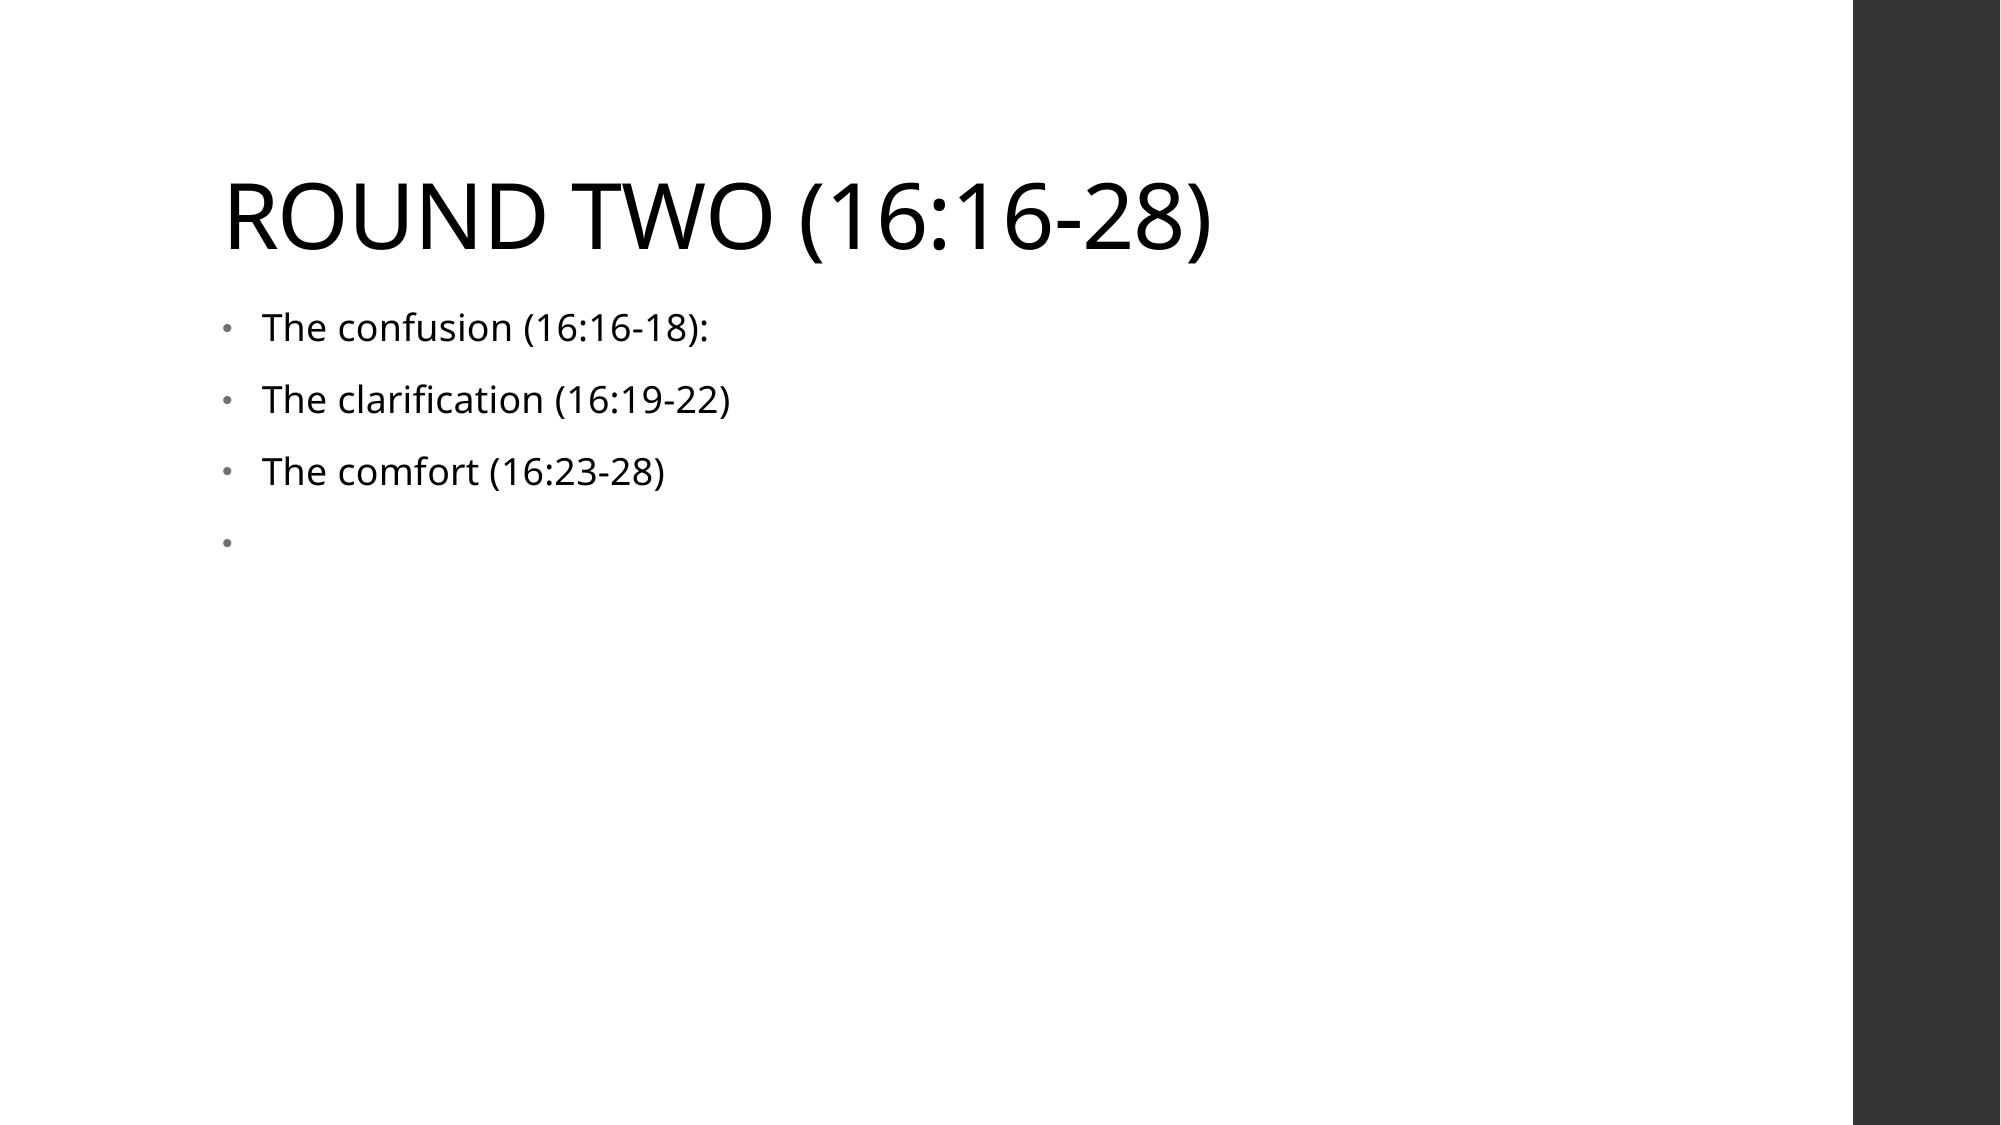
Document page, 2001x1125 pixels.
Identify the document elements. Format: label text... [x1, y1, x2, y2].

list The confusion (16:16-18): The clarification (16:19-22) The comfort (16:23-28) [206, 299, 1617, 1014]
title ROUND TWO (16:16-28) [206, 60, 1797, 278]
